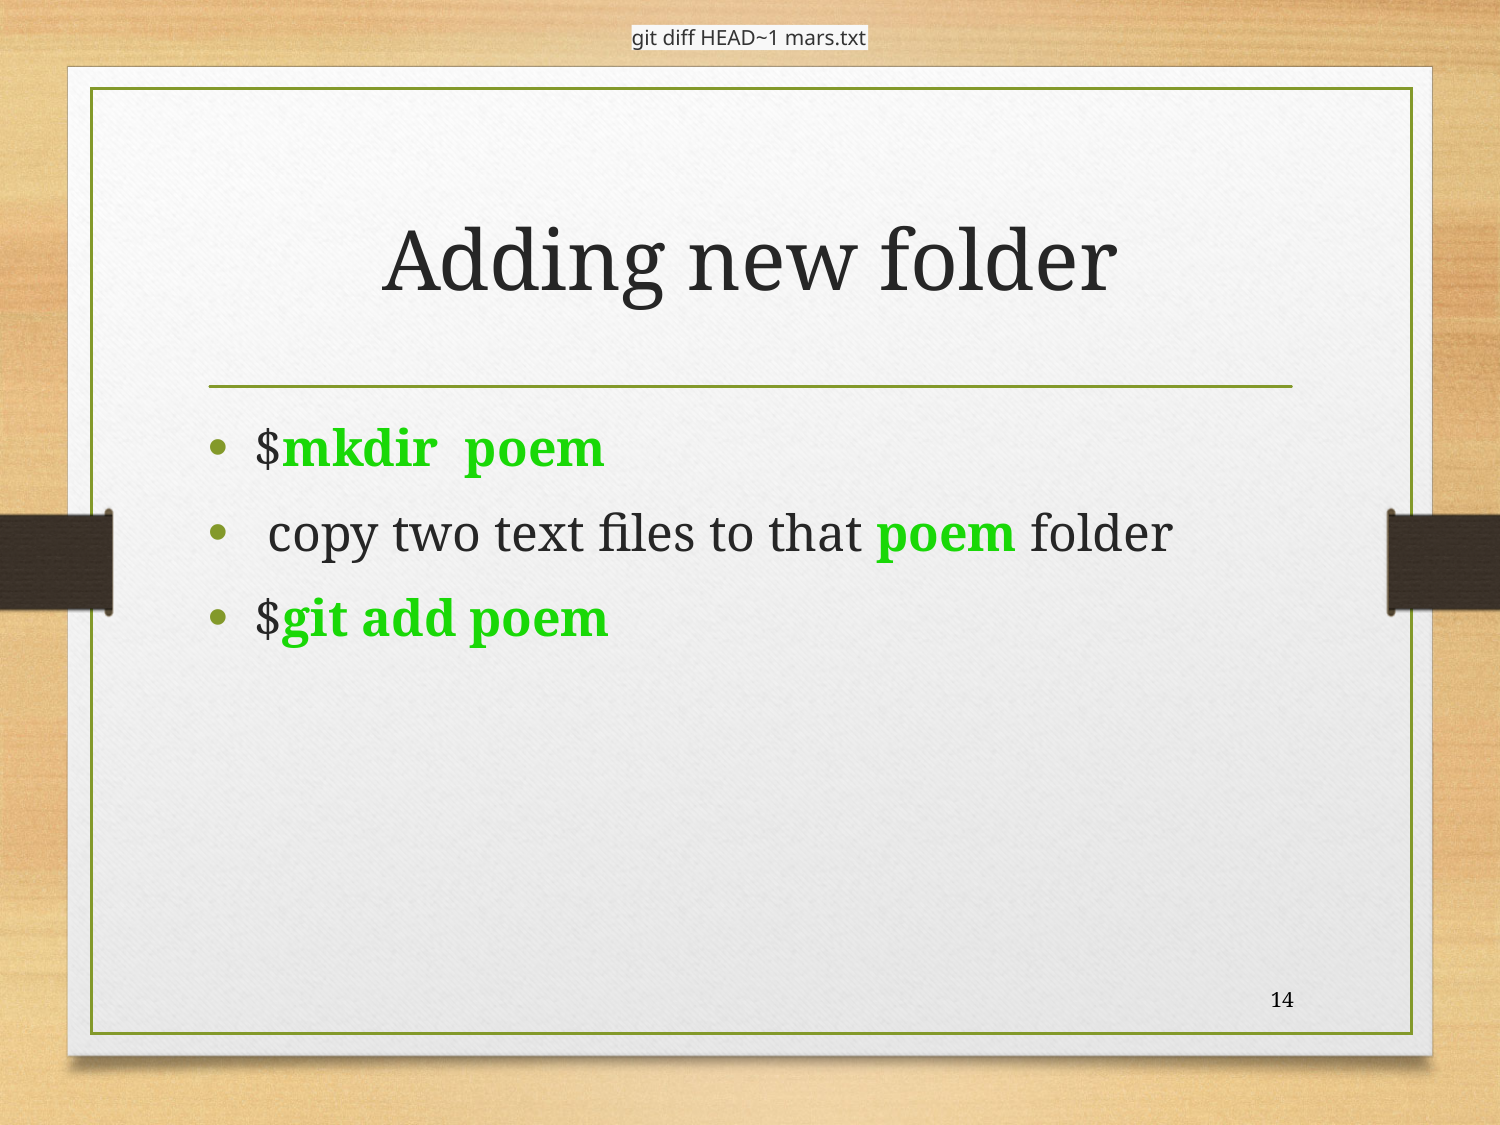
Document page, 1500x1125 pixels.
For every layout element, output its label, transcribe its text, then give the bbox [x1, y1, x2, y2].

picture [0, 0, 1500, 1125]
title Adding new folder [192, 150, 1309, 365]
text_box git diff HEAD~1 mars.txt [631, 24, 869, 51]
text_box <number> [1243, 977, 1309, 1024]
list $mkdir poem copy two text files to that poem folder $git add poem [192, 408, 1309, 974]
